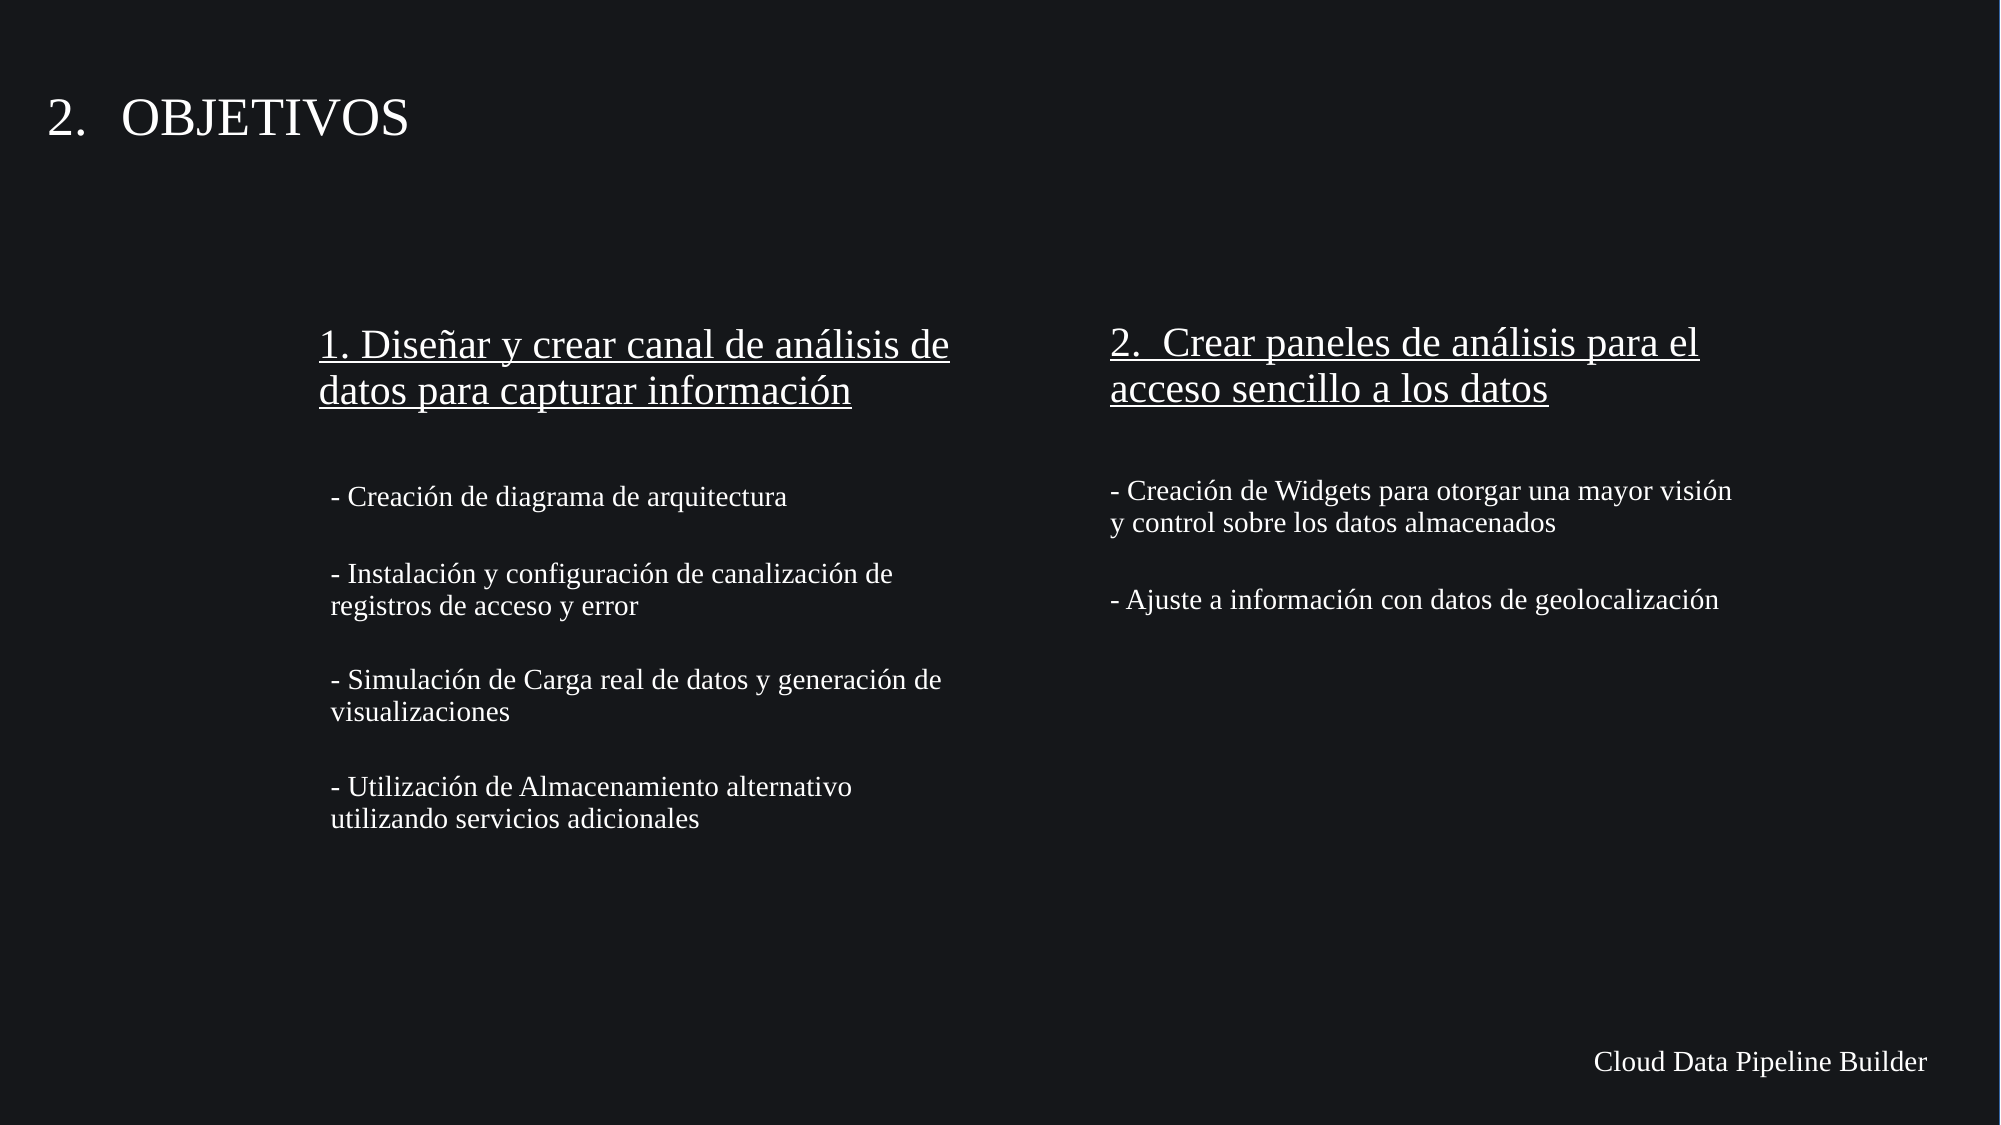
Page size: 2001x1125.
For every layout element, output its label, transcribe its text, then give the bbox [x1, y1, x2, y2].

title - Utilización de Almacenamiento alternativo utilizando servicios adicionales [330, 755, 969, 849]
title - Creación de diagrama de arquitectura [330, 450, 969, 543]
title - Ajuste a información con datos de geolocalización [1110, 554, 1748, 646]
title 1. Diseñar y crear canal de análisis de datos para capturar información [318, 320, 969, 414]
title - Instalación y configuración de canalización de registros de acceso y error [330, 543, 969, 636]
title Cloud Data Pipeline Builder [1594, 1015, 2000, 1108]
title 2. Crear paneles de análisis para el acceso sencillo a los datos [1110, 318, 1760, 412]
title 2. OBJETIVOS [47, 71, 1548, 163]
title - Creación de Widgets para otorgar una mayor visión y control sobre los datos almacenados [1110, 460, 1749, 554]
title - Simulación de Carga real de datos y generación de visualizaciones [330, 649, 969, 743]
text_box [0, 0, 2000, 1125]
